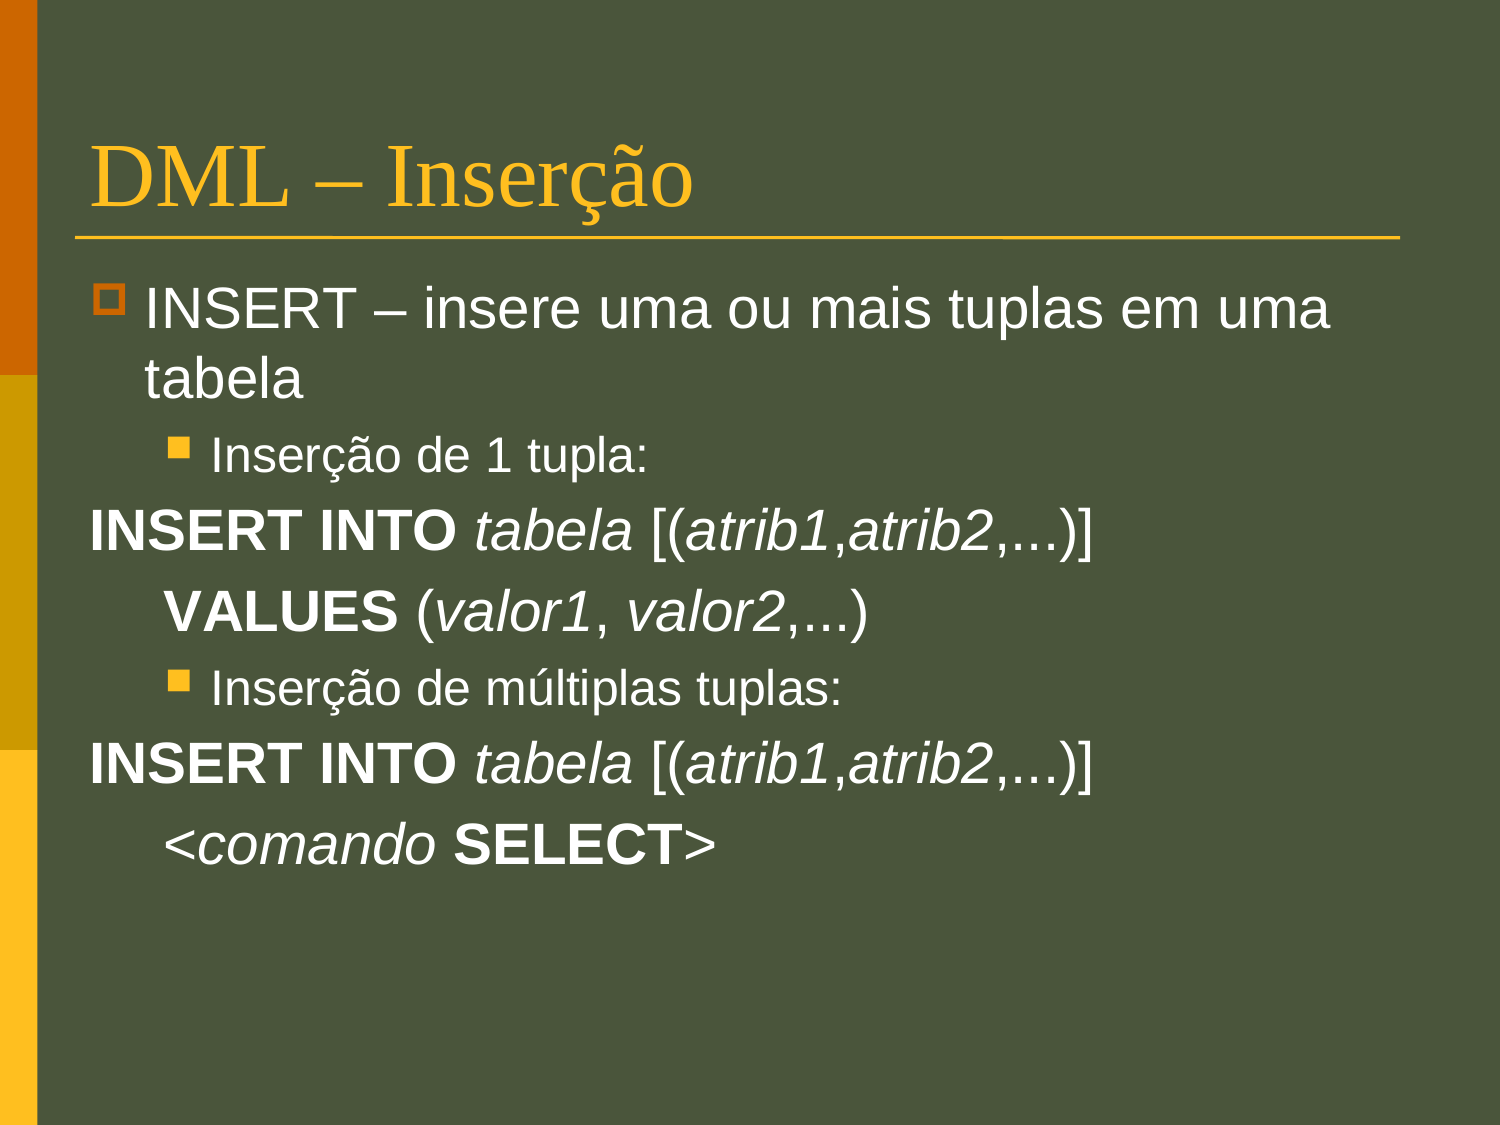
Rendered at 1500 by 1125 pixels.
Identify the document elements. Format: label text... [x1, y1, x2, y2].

list INSERT – insere uma ou mais tuplas em uma tabela Inserção de 1 tupla: INSERT INTO tabela [(atrib1,atrib2,...)] VALUES (valor1, valor2,...) Inserção de múltiplas tuplas: INSERT INTO tabela [(atrib1,atrib2,...)] <comando SELECT> [75, 262, 1426, 1006]
title DML – Inserção [75, 45, 1426, 233]
